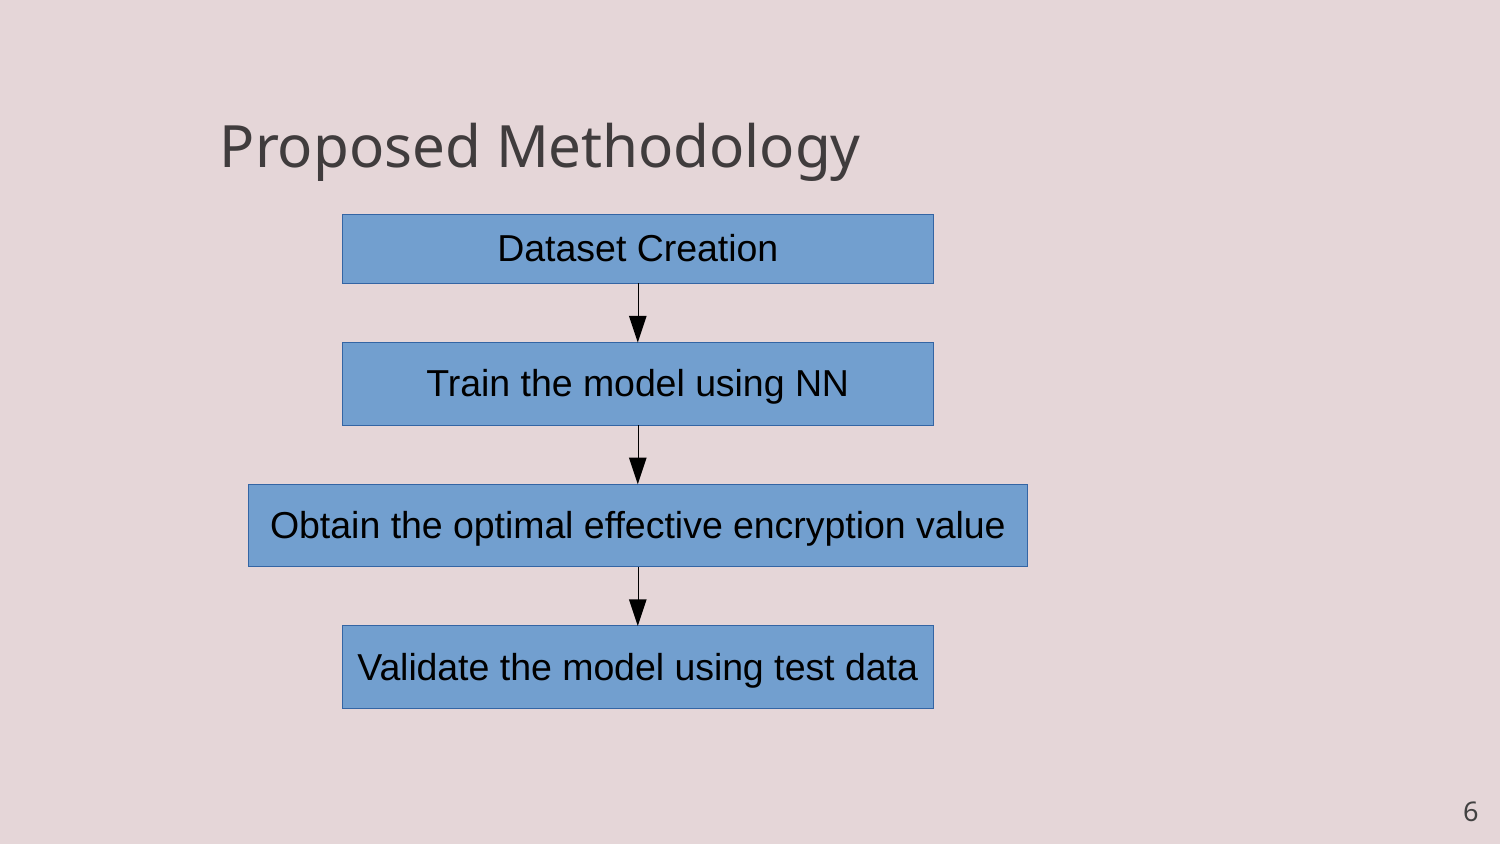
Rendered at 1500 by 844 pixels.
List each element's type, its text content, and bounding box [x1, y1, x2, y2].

slide_number <number> [1403, 779, 1494, 844]
text_box Validate the model using test data [342, 625, 934, 709]
text_box Proposed Methodology [219, 73, 1420, 215]
text_box Obtain the optimal effective encryption value [248, 484, 1028, 567]
text_box Train the model using NN [342, 342, 934, 426]
text_box Dataset Creation [342, 215, 934, 284]
